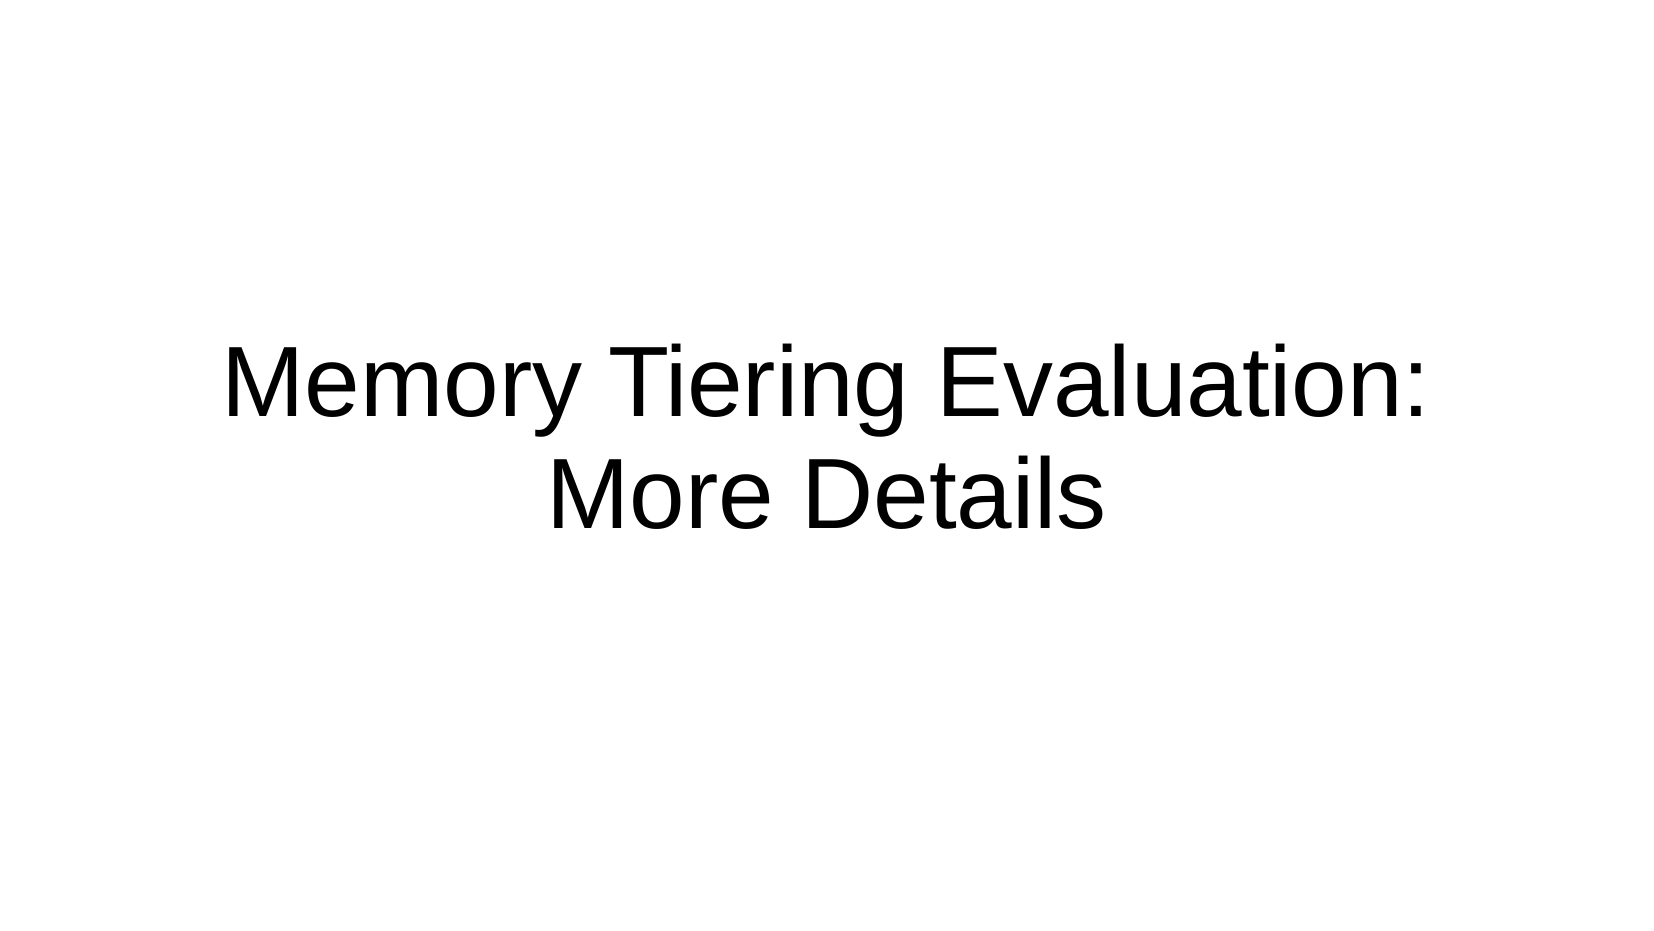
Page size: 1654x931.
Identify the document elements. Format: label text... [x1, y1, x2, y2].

text_box Memory Tiering Evaluation: More Details [82, 108, 1571, 767]
